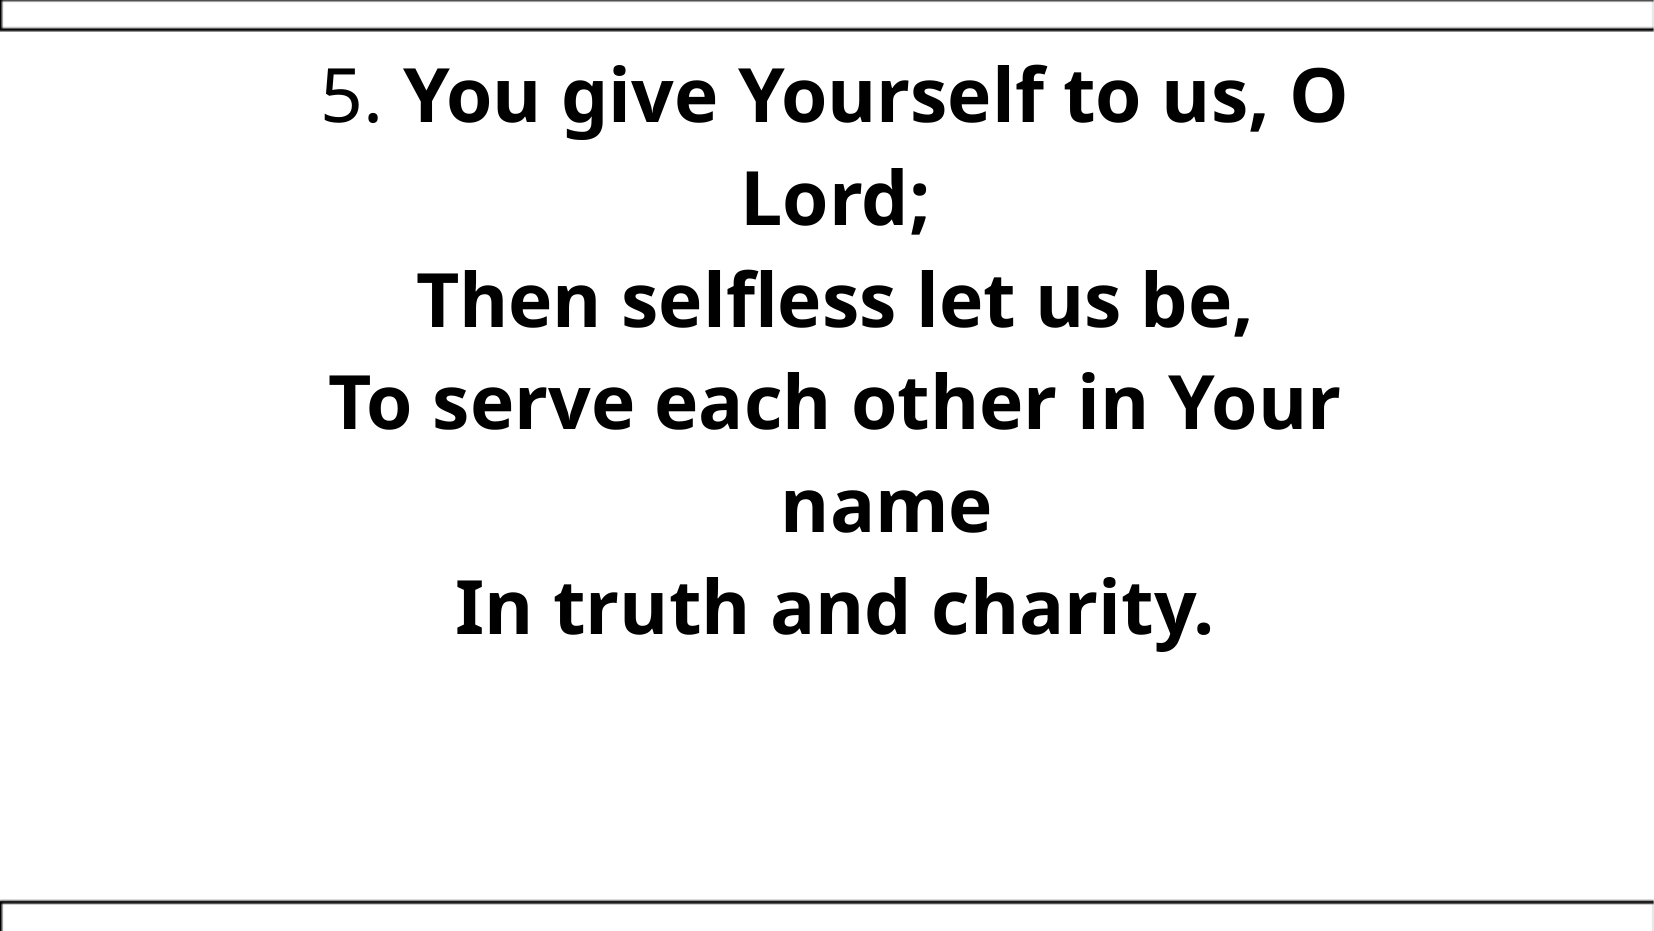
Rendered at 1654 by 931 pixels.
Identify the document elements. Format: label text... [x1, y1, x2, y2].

text_box 5. You give Yourself to us, O Lord; Then selfless let us be, To serve each other in Your name In truth and charity. [213, 35, 1459, 450]
picture [0, 0, 1654, 931]
